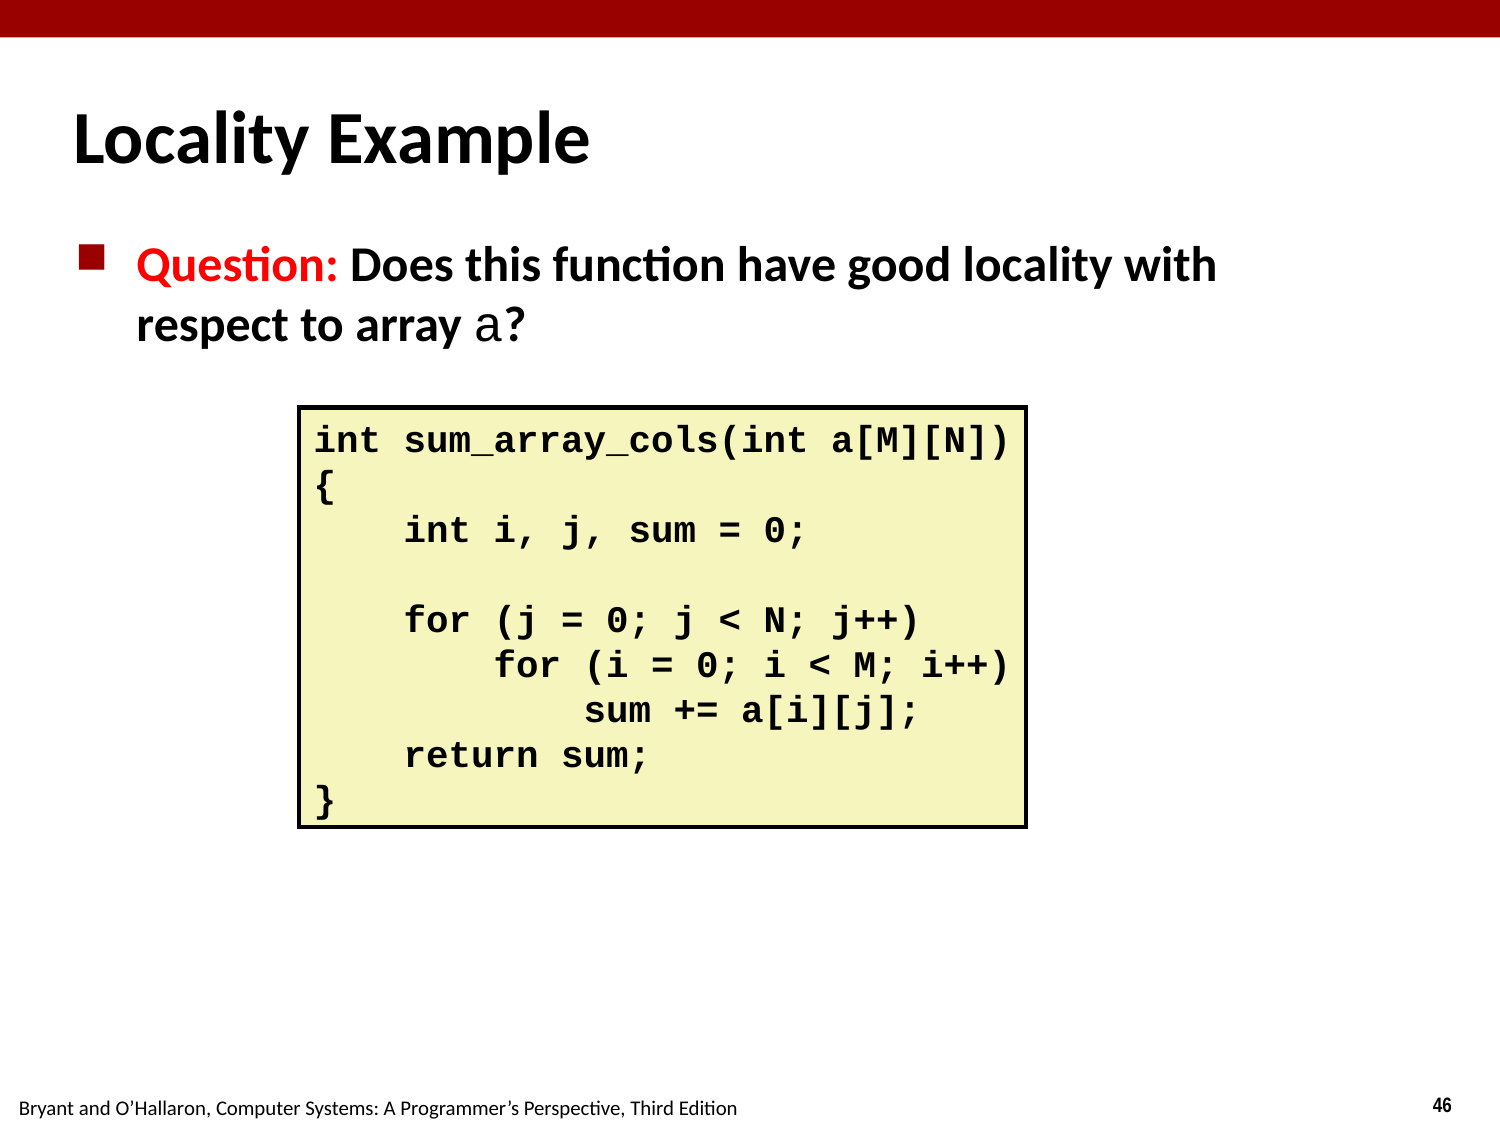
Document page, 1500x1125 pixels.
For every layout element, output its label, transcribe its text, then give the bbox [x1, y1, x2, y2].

list Question: Does this function have good locality with respect to array a? [65, 223, 1361, 1040]
text_box int sum_array_cols(int a[M][N]) { int i, j, sum = 0; for (j = 0; j < N; j++) for (i = 0; i < M; i++) sum += a[i][j]; return sum; } [298, 407, 1027, 828]
title Locality Example [58, 71, 1304, 197]
